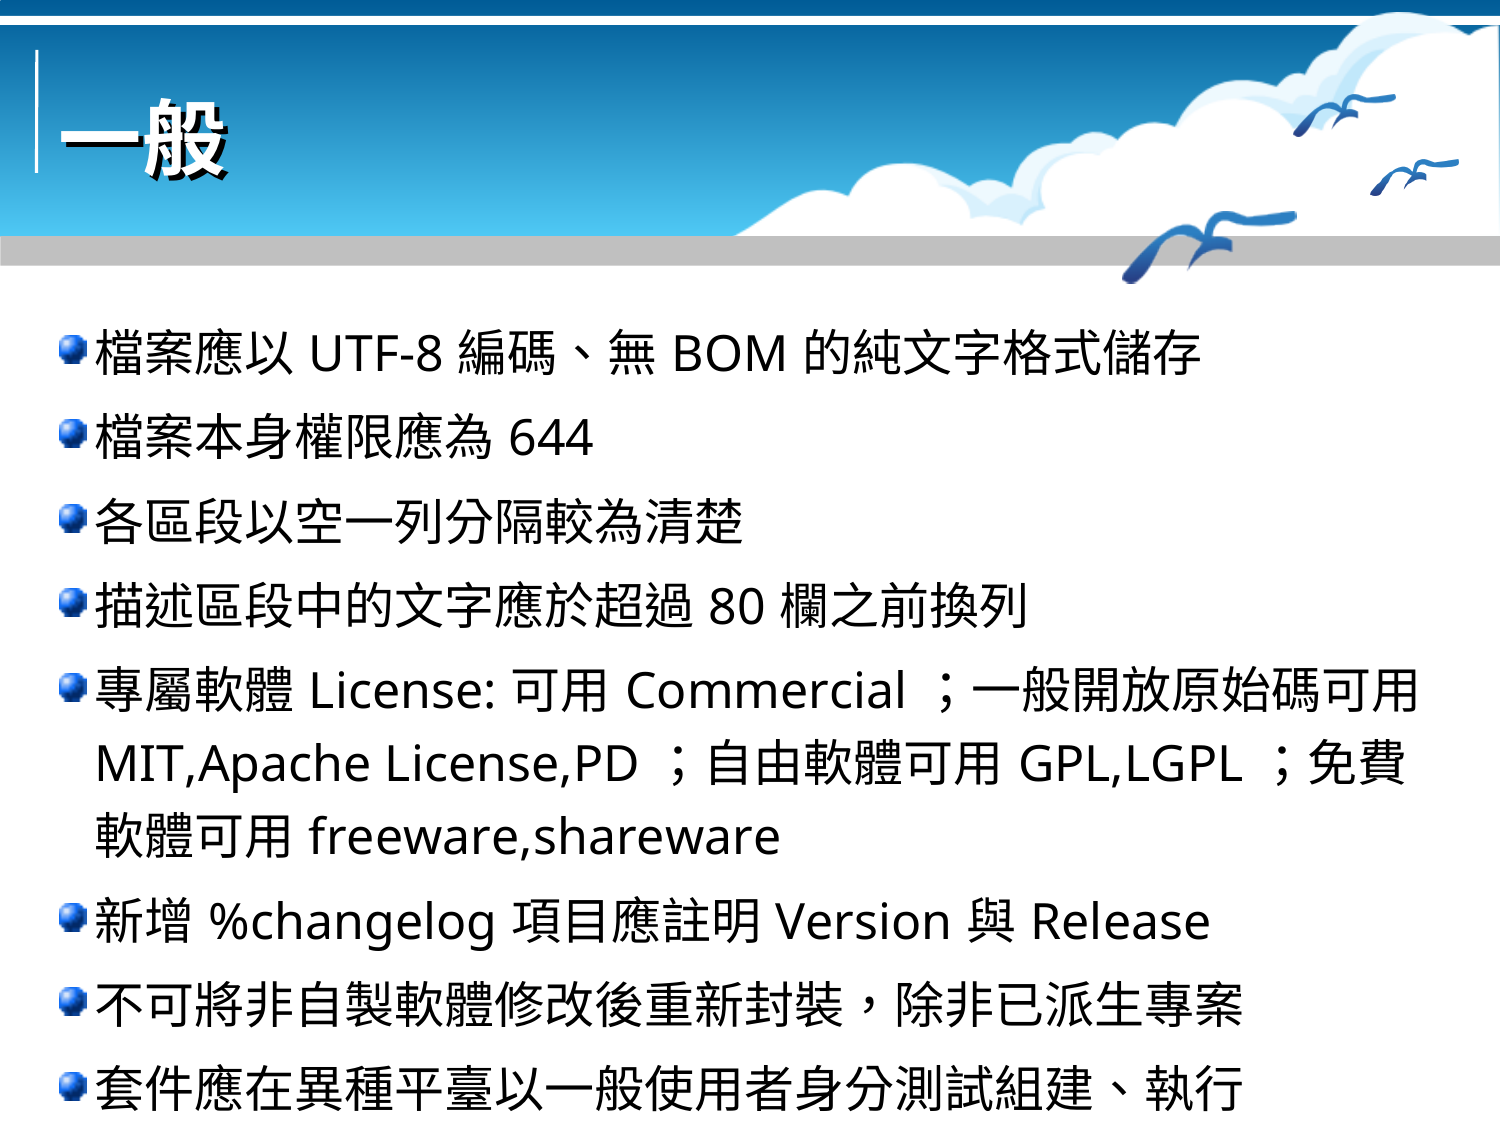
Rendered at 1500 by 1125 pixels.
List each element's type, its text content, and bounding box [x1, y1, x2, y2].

title 一般 [59, 86, 1465, 186]
picture [730, 12, 1500, 284]
list 檔案應以UTF-8編碼、無BOM的純文字格式儲存 檔案本身權限應為644 各區段以空一列分隔較為清楚 描述區段中的文字應於超過80欄之前換列 專屬軟體License:可用Commercial；一般開放原始碼可用MIT,Apache License,PD；自由軟體可用GPL,LGPL；免費軟體可用freeware,shareware 新增%changelog項目應註明Version與Release 不可將非自製軟體修改後重新封裝，除非已派生專案 套件應在異種平臺以一般使用者身分測試組建、執行 [59, 312, 1447, 1123]
